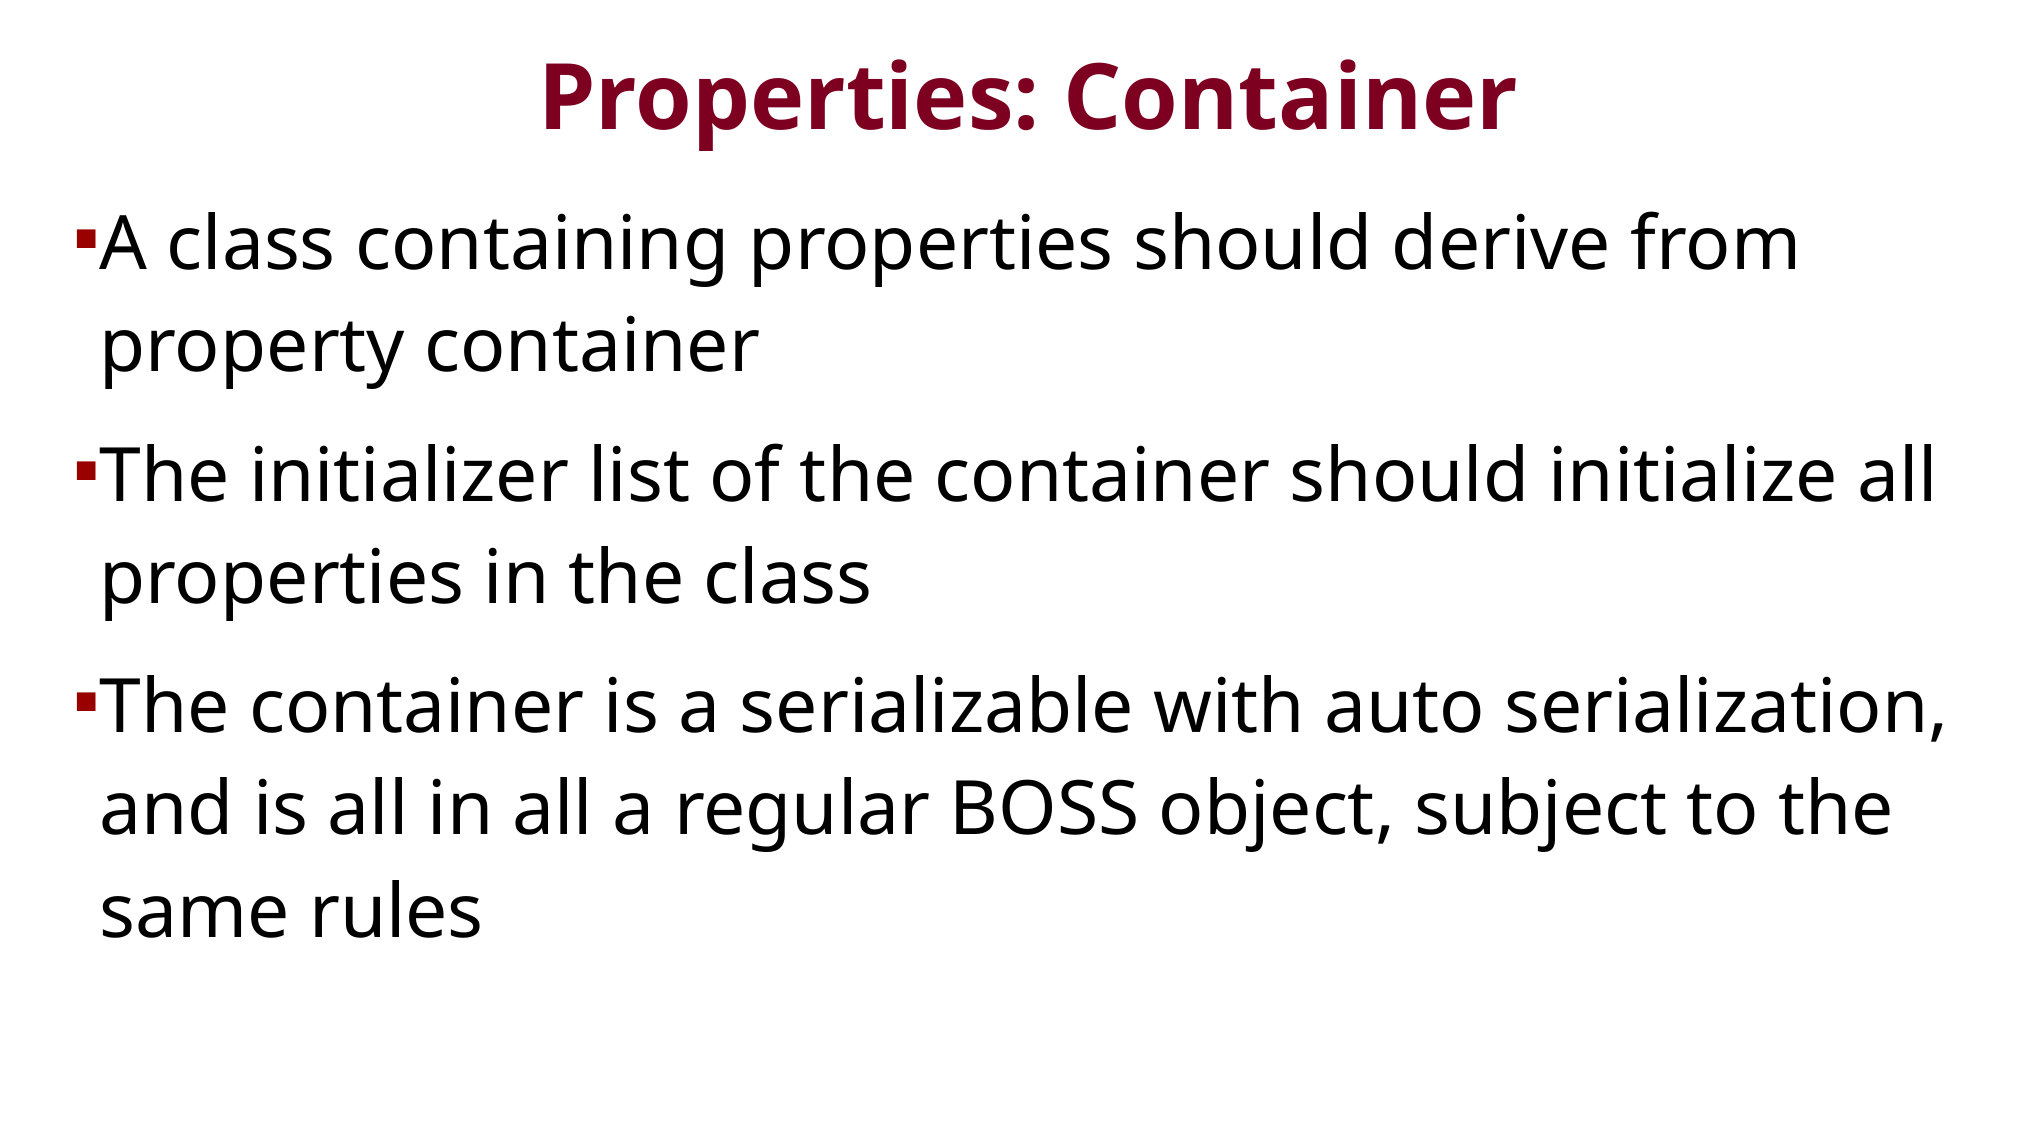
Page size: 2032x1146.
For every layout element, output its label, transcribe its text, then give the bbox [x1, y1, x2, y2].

list A class containing properties should derive from property container The initializer list of the container should initialize all properties in the class The container is a serializable with auto serialization, and is all in all a regular BOSS object, subject to the same rules [59, 188, 1985, 1111]
title Properties: Container [37, 10, 2020, 178]
